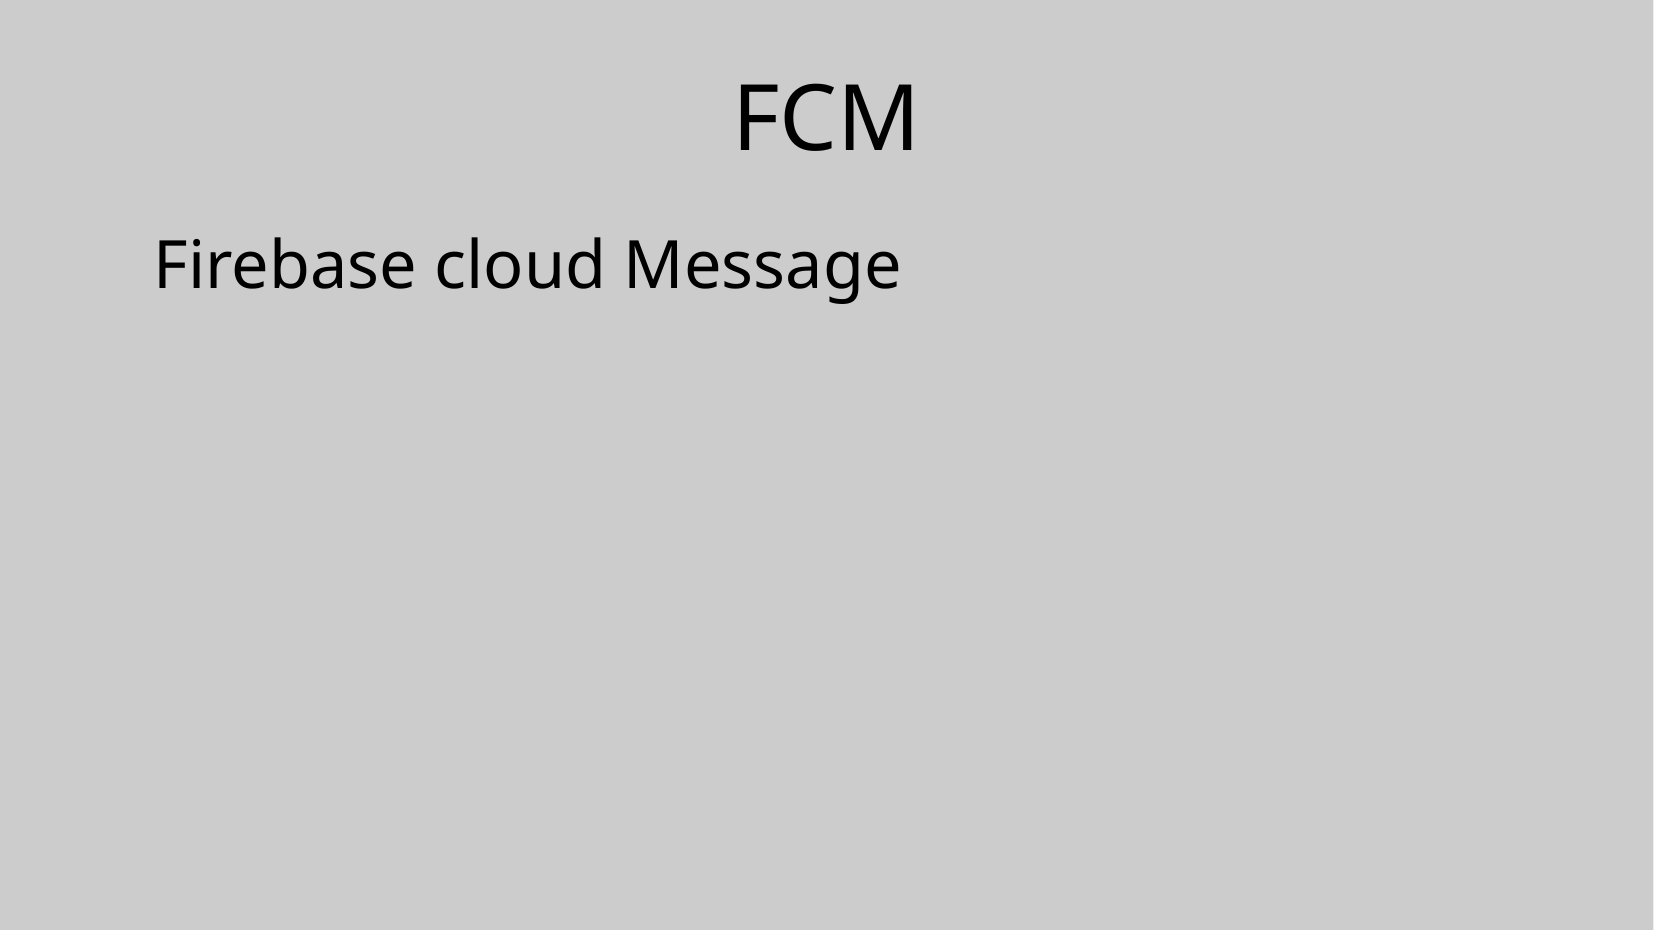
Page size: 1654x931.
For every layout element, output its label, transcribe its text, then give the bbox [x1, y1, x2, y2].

list Firebase cloud Message [82, 217, 1571, 758]
title FCM [82, 37, 1571, 193]
